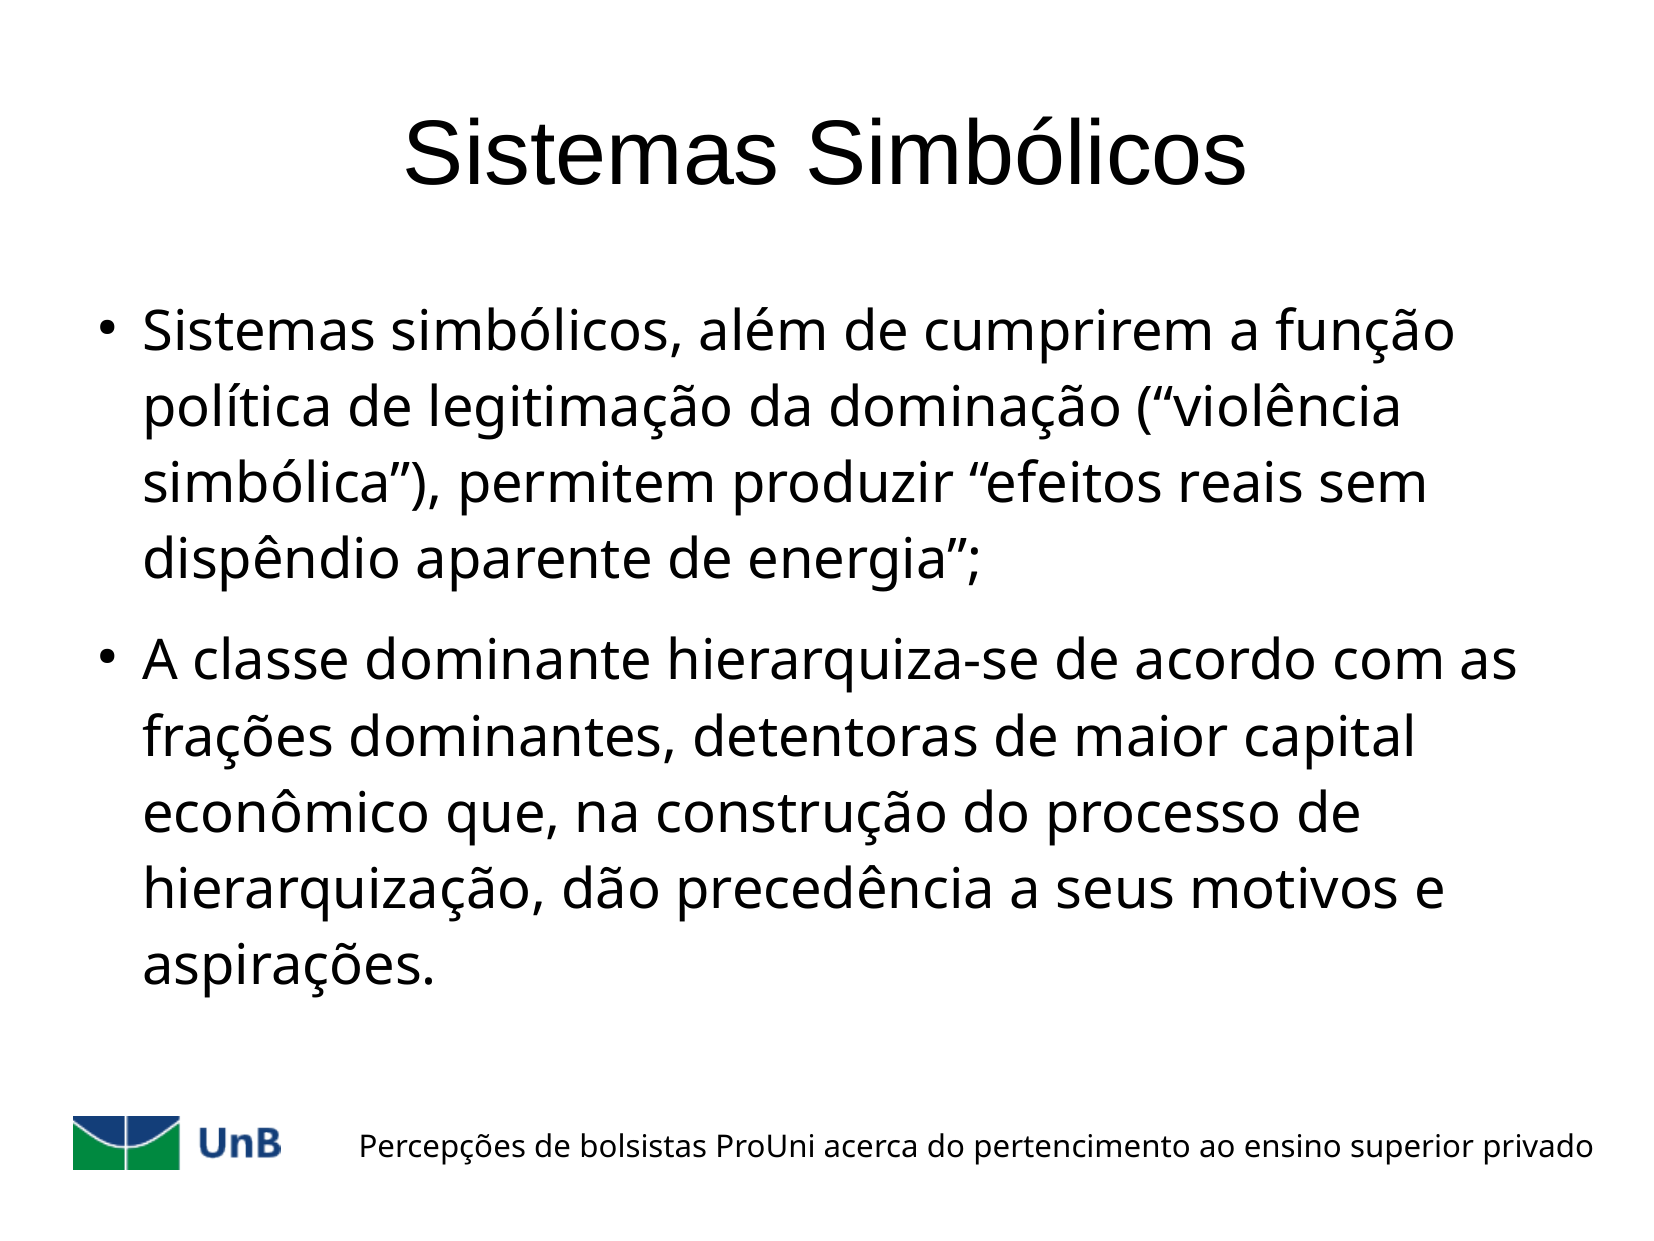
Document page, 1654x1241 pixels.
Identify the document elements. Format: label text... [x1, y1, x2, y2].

list Sistemas simbólicos, além de cumprirem a função política de legitimação da dominação (“violência simbólica”), permitem produzir “efeitos reais sem dispêndio aparente de energia”; A classe dominante hierarquiza-se de acordo com as frações dominantes, detentoras de maior capital econômico que, na construção do processo de hierarquização, dão precedência a seus motivos e aspirações. [82, 290, 1538, 1010]
text_box Percepções de bolsistas ProUni acerca do pertencimento ao ensino superior privado [343, 1116, 1554, 1166]
title Sistemas Simbólicos [82, 49, 1571, 257]
picture [73, 1116, 281, 1170]
